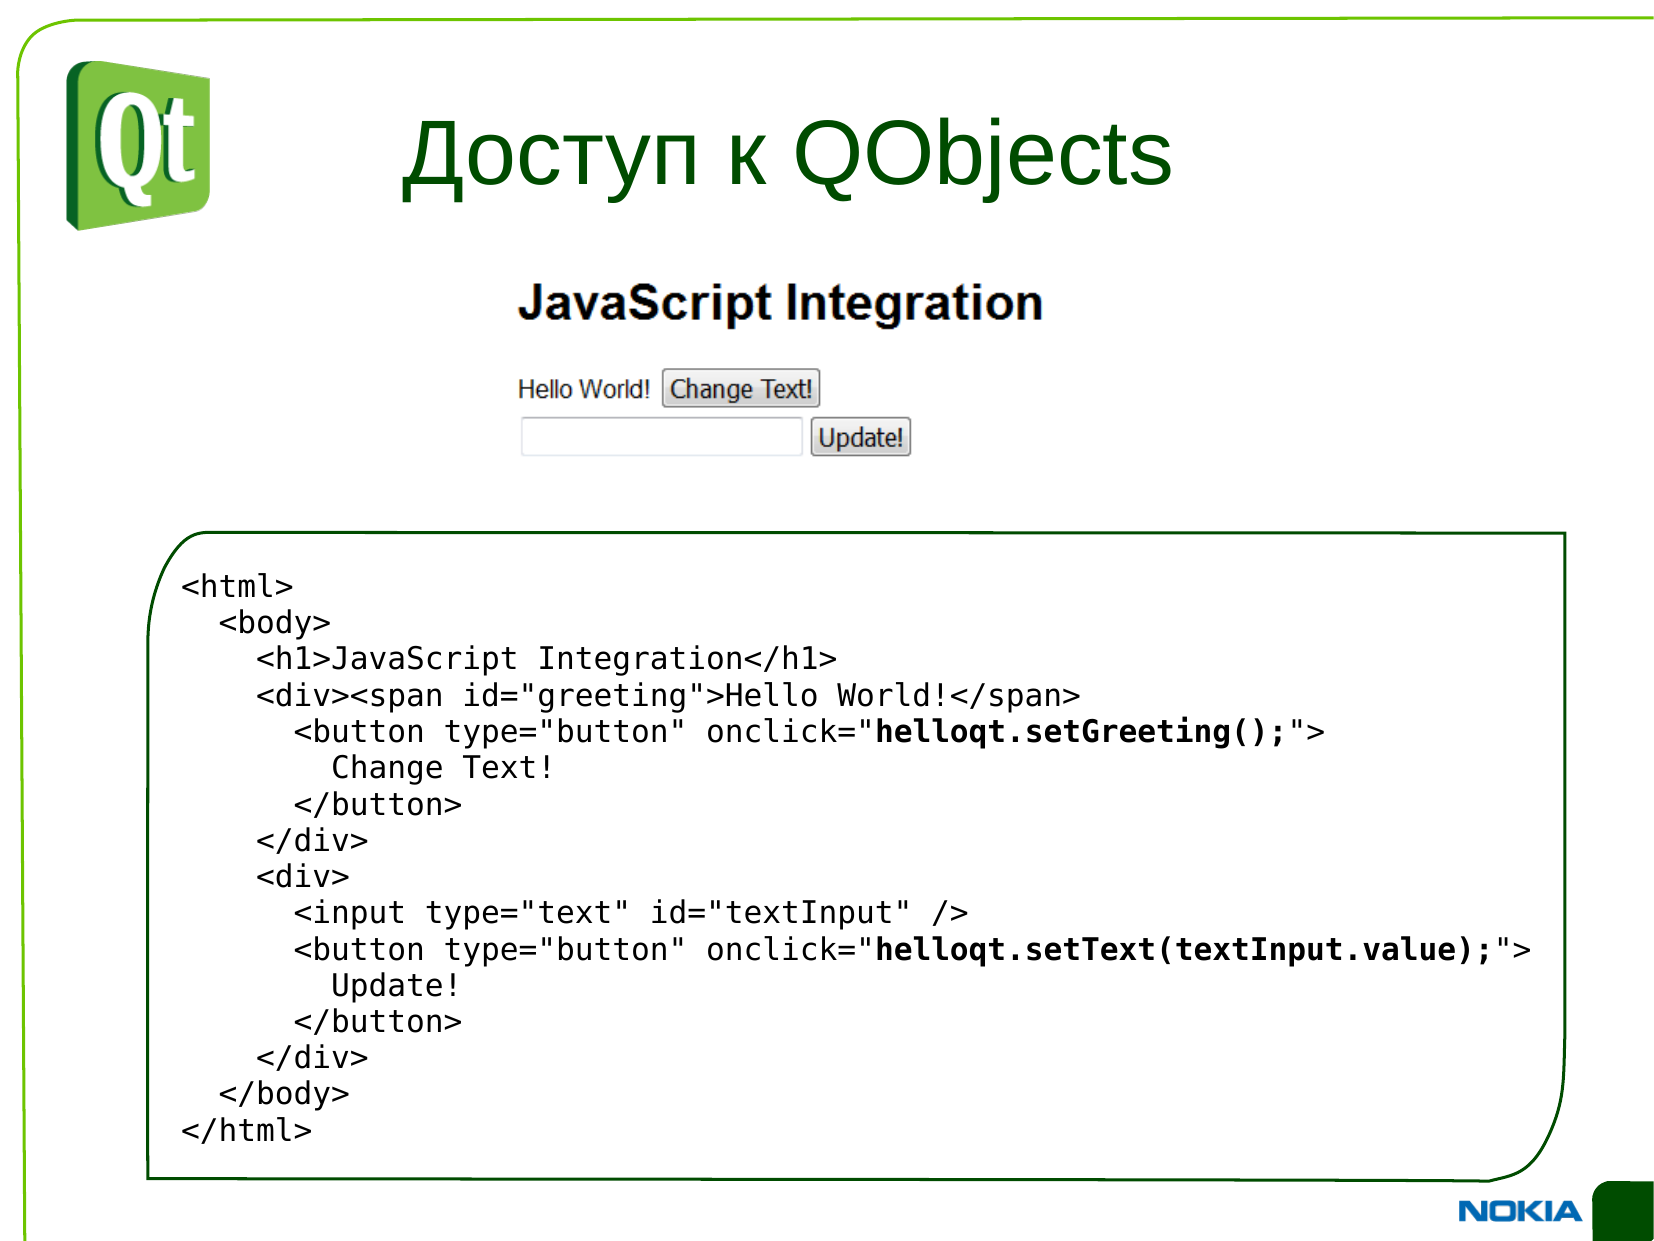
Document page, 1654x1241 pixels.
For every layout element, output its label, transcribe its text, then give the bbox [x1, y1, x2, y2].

text_box <html> <body> <h1>JavaScript Integration</h1> <div><span id="greeting">Hello World!</span> <button type="button" onclick="helloqt.setGreeting();"> Change Text! </button> </div> <div> <input type="text" id="textInput" /> <button type="button" onclick="helloqt.setText(textInput.value);"> Update! </button> </div> </body> </html> [166, 561, 1547, 1157]
picture [1459, 1200, 1583, 1222]
picture [501, 265, 1057, 480]
picture [66, 61, 210, 231]
title Доступ к QObjects [251, 56, 1327, 250]
